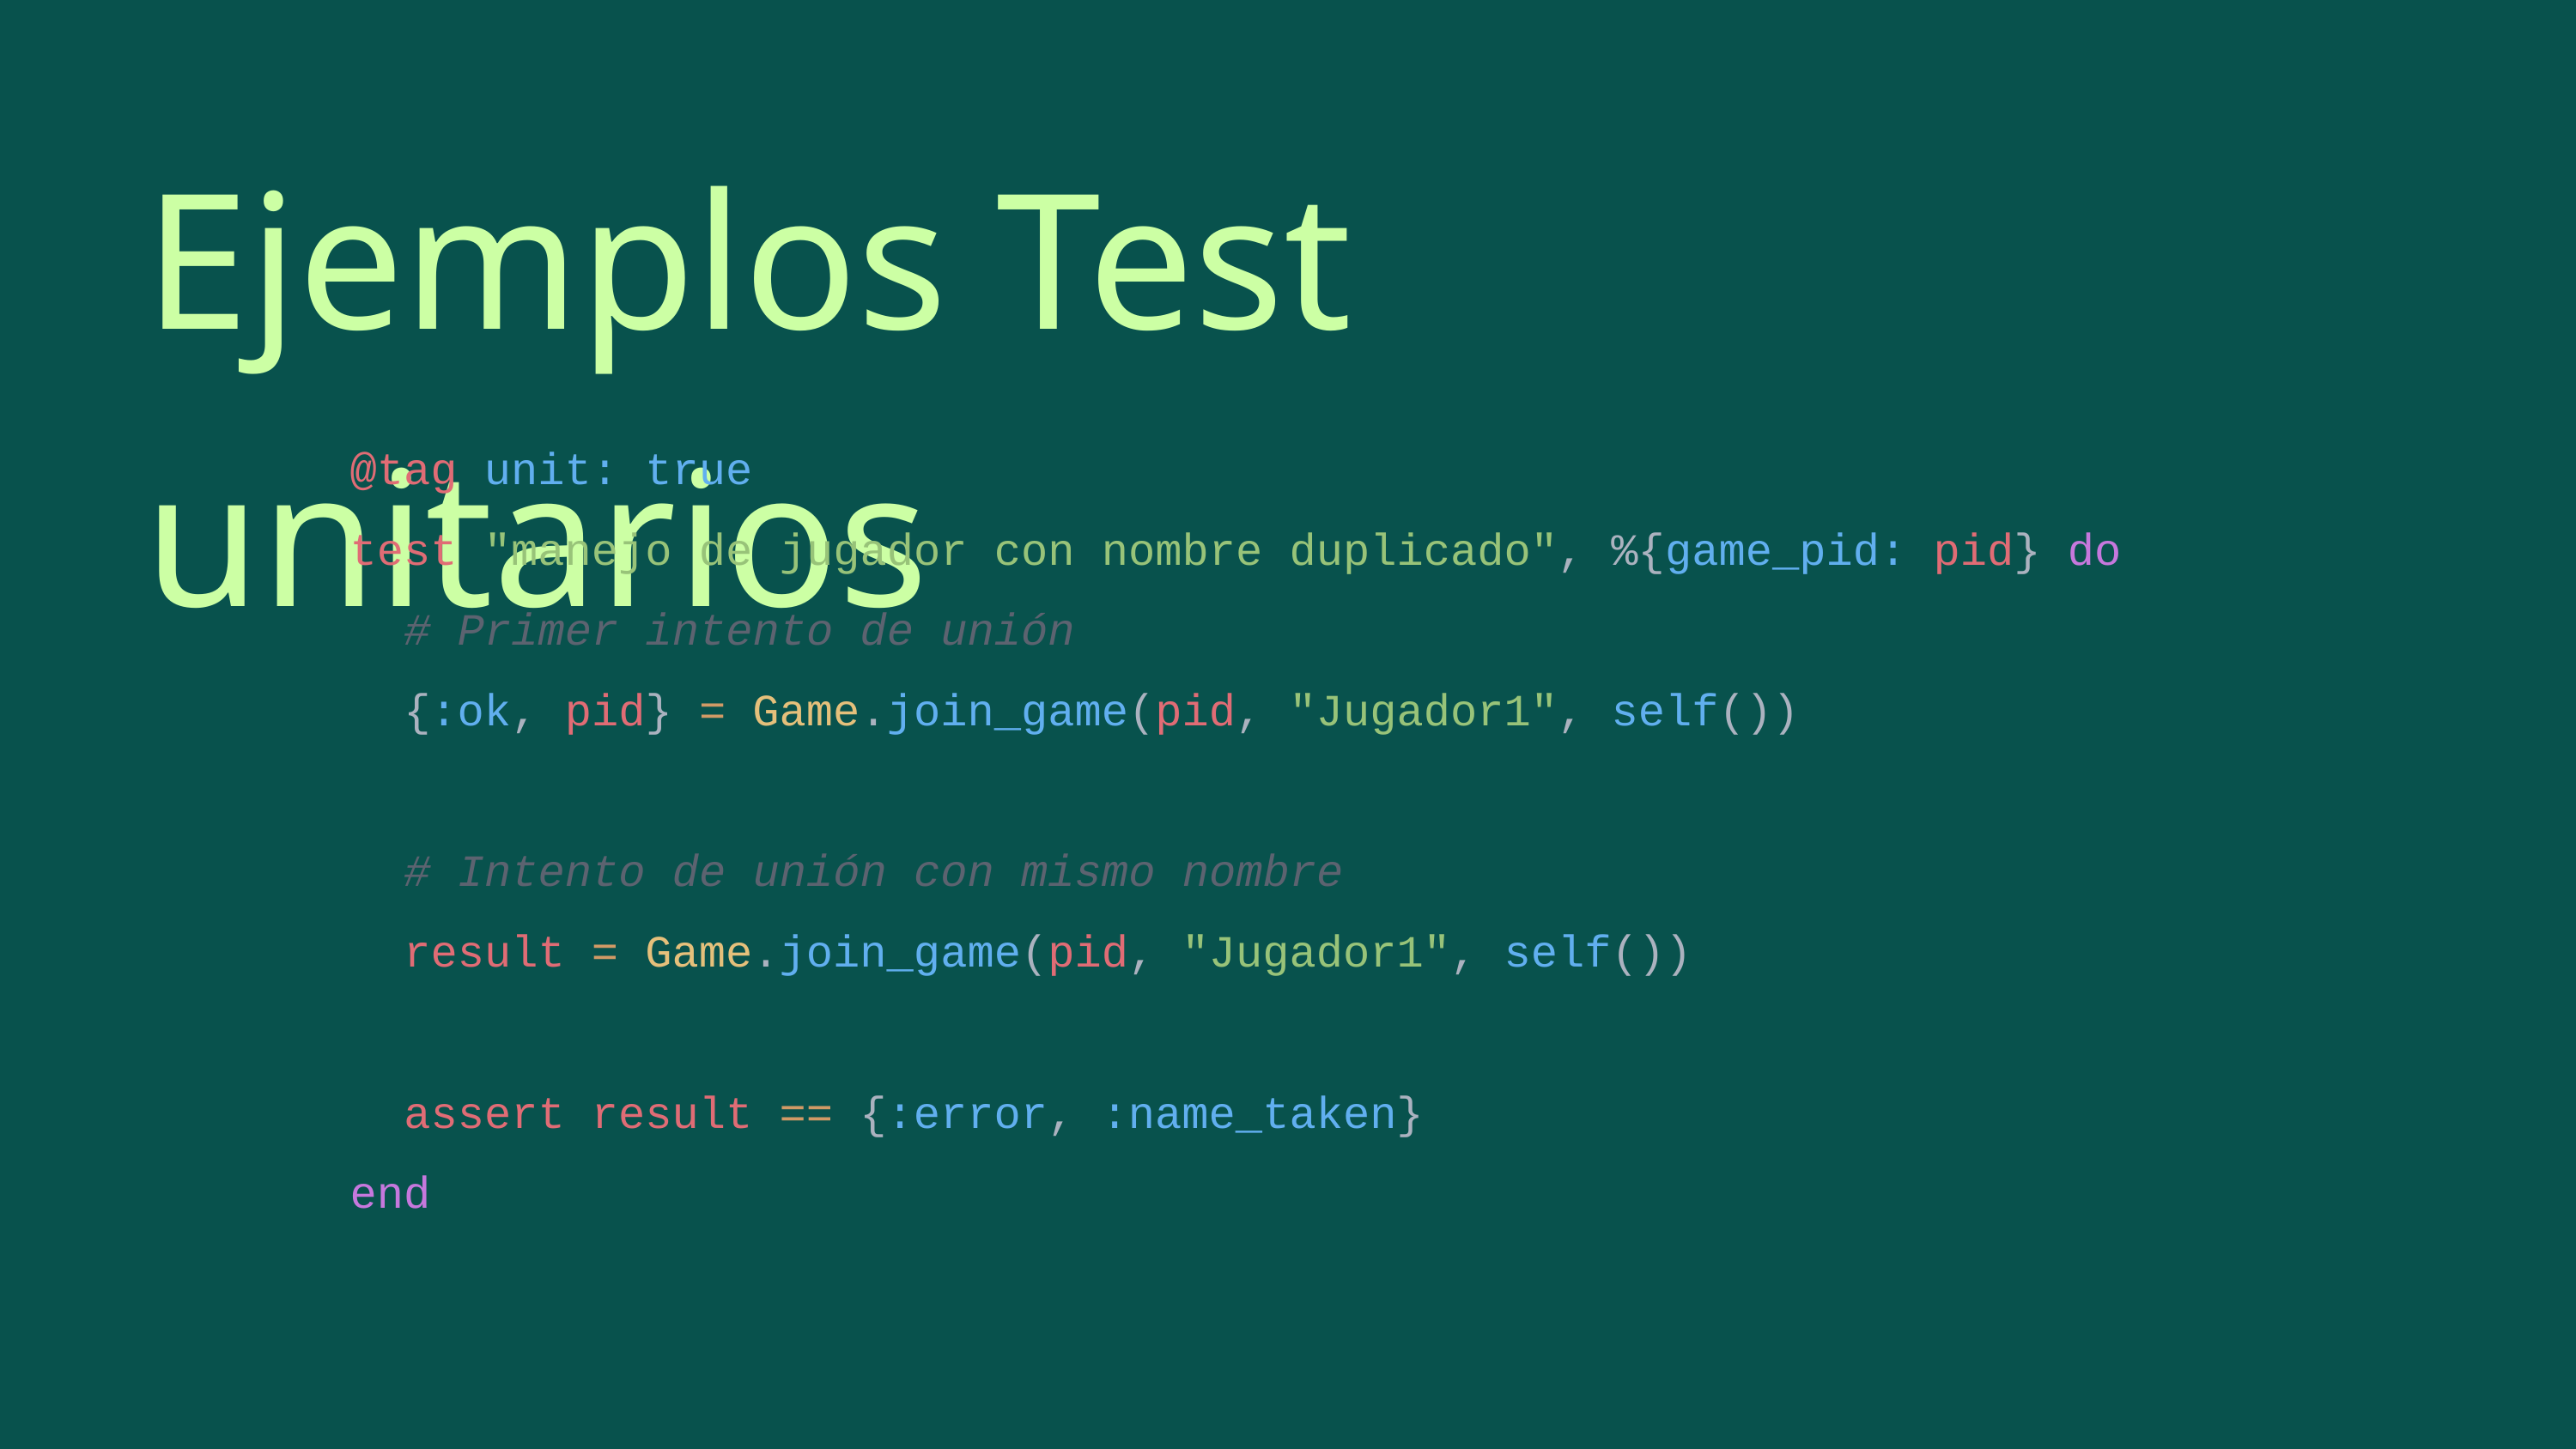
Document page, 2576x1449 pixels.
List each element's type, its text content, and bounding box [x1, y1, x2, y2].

text_box Ejemplos Test unitarios [144, 89, 1969, 645]
text_box @tag unit: true test "manejo de jugador con nombre duplicado", %{game_pid: pid} do # Primer intento de unión {:ok, pid} = Game.join_game(pid, "Jugador1", self()) # Intento de unión con mismo nombre result = Game.join_game(pid, "Jugador1", self()) assert result == {:error, :name_taken} end [310, 400, 2266, 1311]
